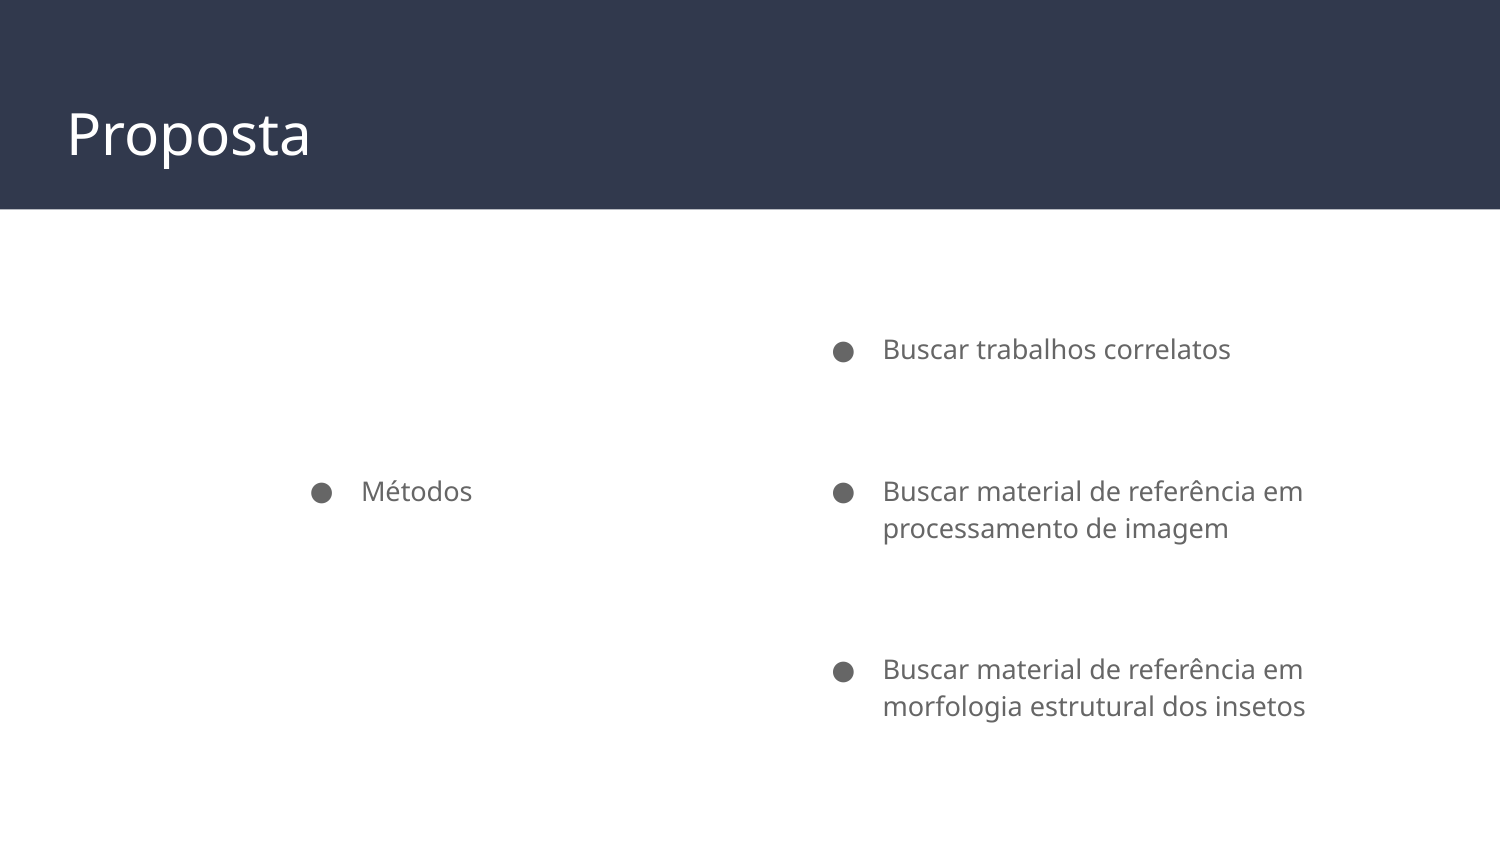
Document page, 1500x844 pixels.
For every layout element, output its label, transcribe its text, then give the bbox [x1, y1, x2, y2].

list Buscar trabalhos correlatos Buscar material de referência em processamento de imagem Buscar material de referência em morfologia estrutural dos insetos [792, 247, 1449, 752]
title Proposta [51, 82, 1449, 185]
list Métodos [51, 247, 708, 752]
